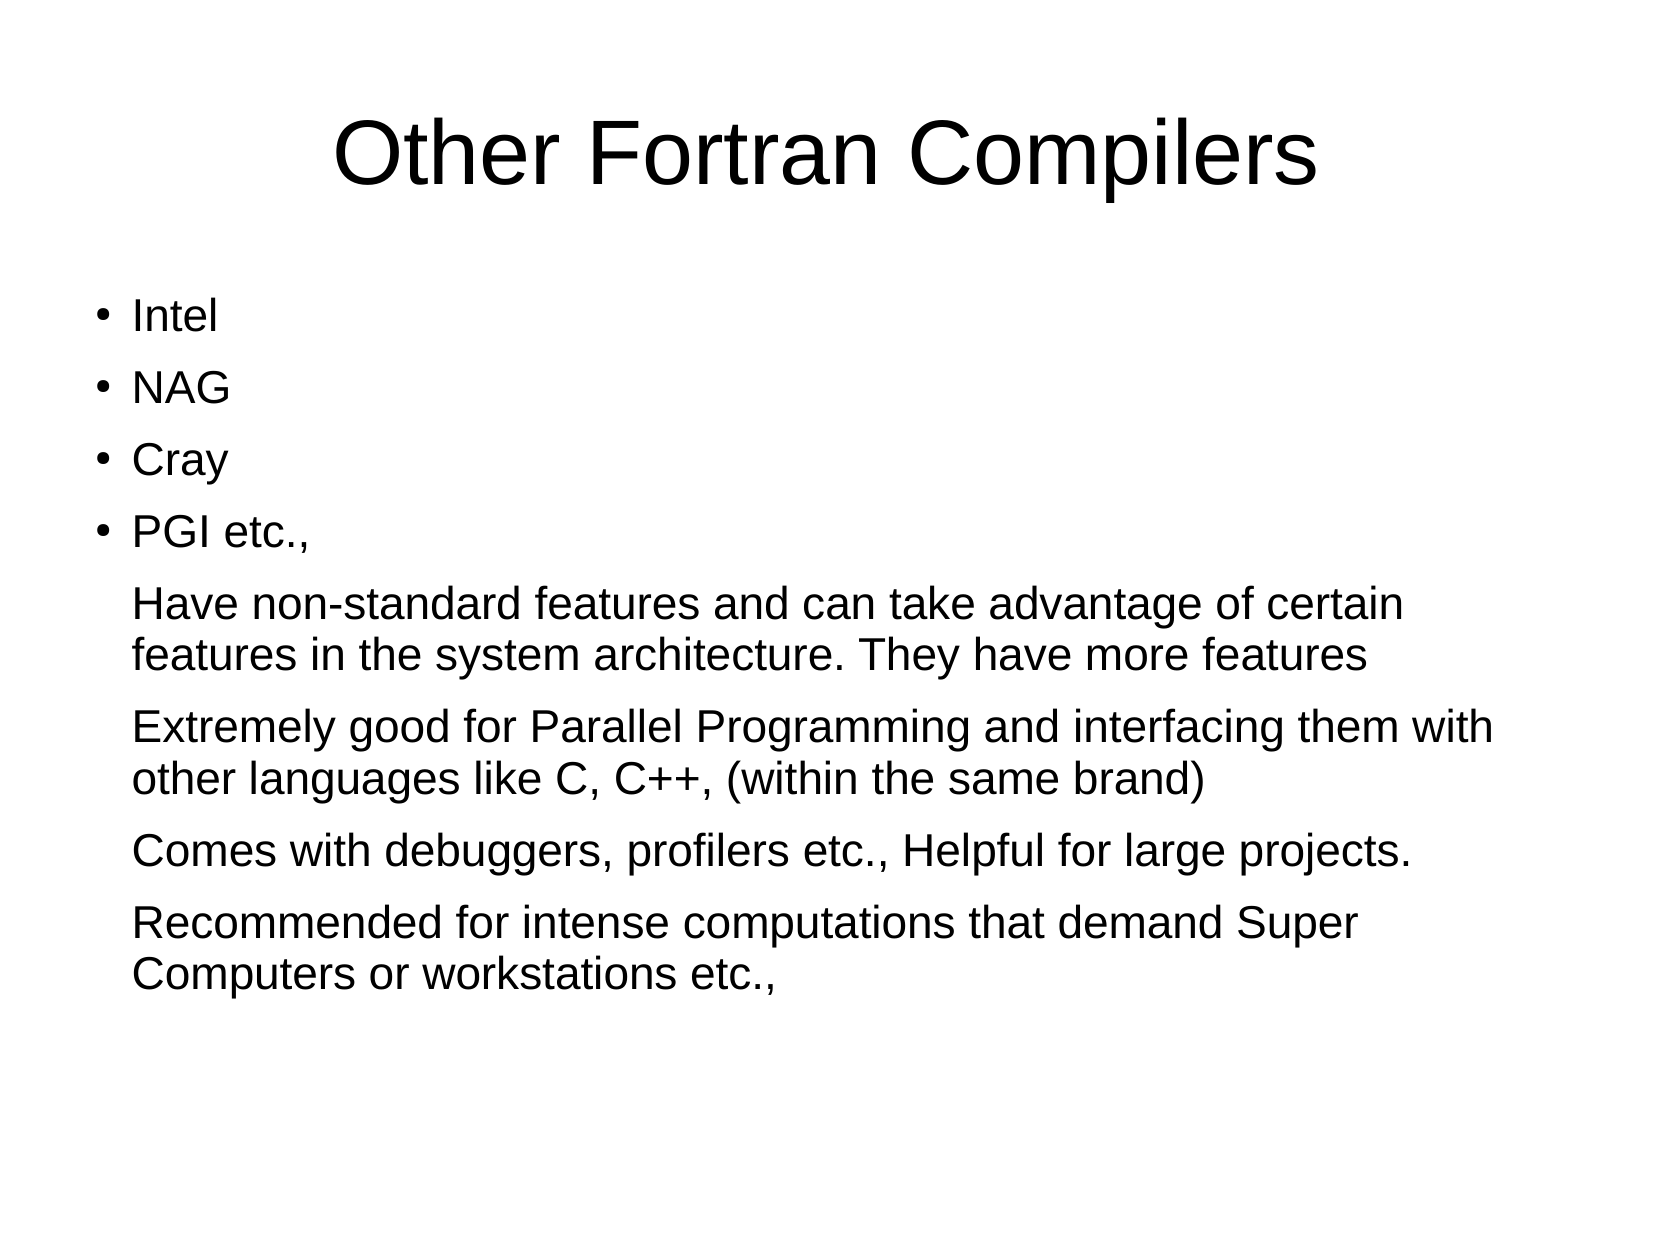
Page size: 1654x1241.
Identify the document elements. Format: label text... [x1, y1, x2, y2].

list Intel NAG Cray PGI etc., Have non-standard features and can take advantage of certain features in the system architecture. They have more features Extremely good for Parallel Programming and interfacing them with other languages like C, C++, (within the same brand) Comes with debuggers, profilers etc., Helpful for large projects. Recommended for intense computations that demand Super Computers or workstations etc., [82, 290, 1571, 1010]
title Other Fortran Compilers [82, 49, 1571, 257]
